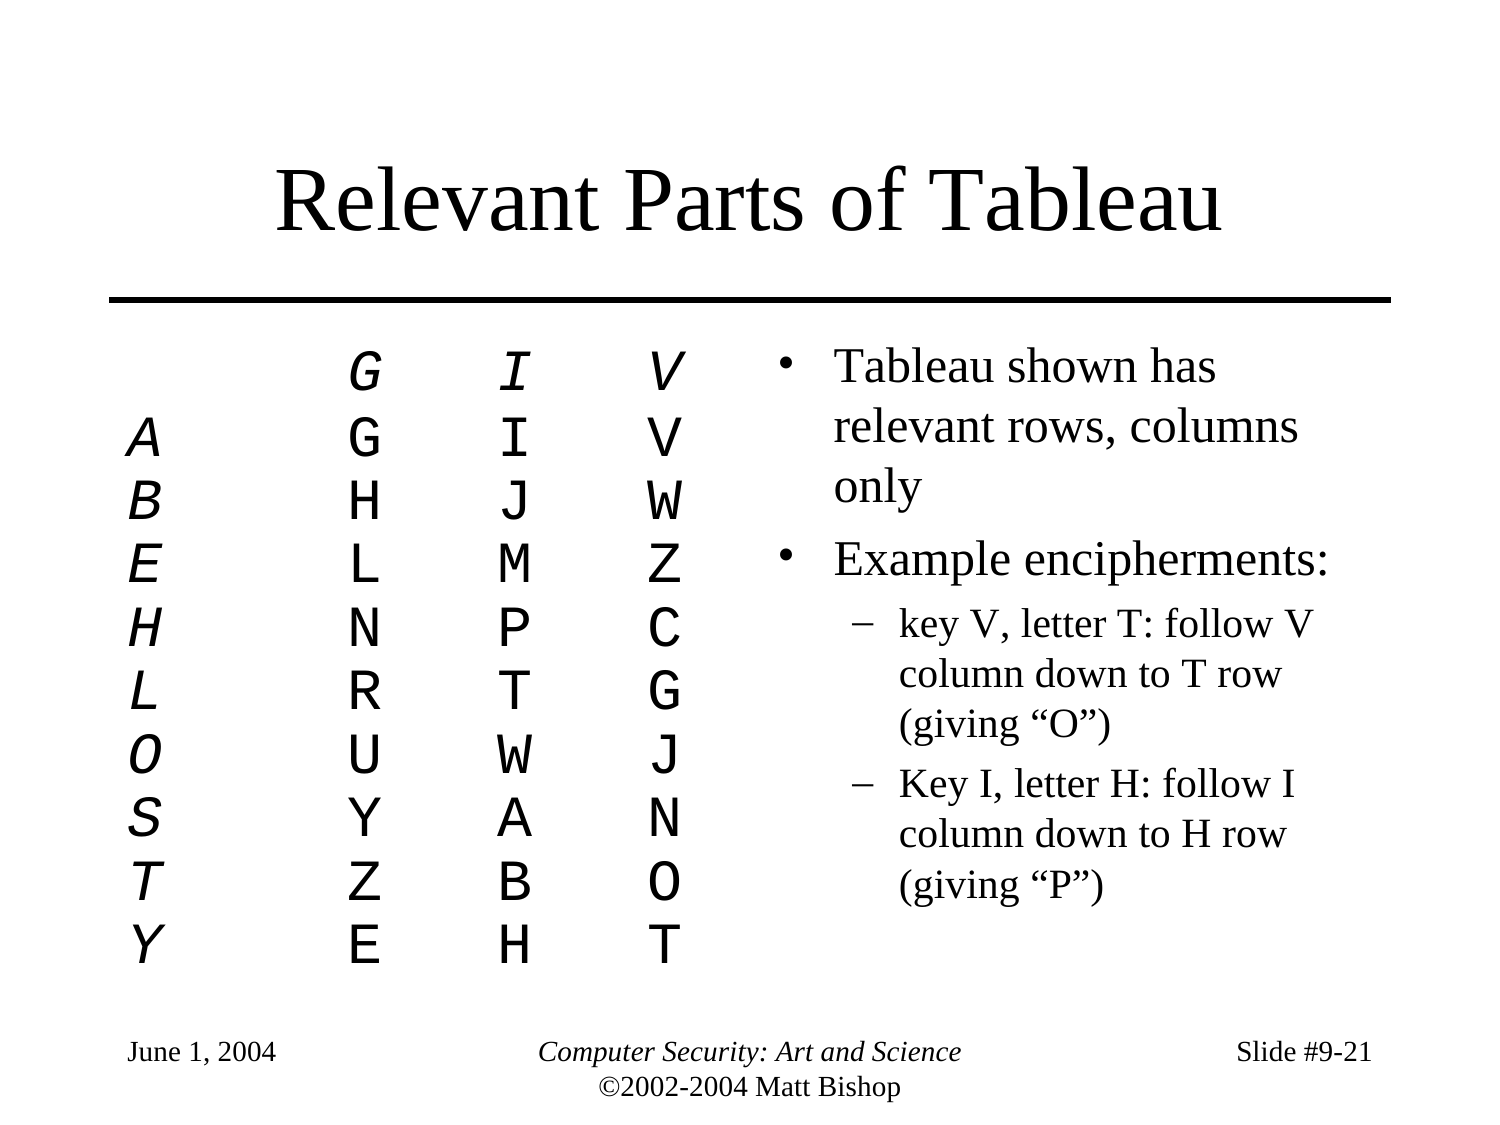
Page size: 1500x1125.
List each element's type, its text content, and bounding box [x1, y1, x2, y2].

list G I V A G I V B H J W E L M Z H N P C L R T G O U W J S Y A N T Z B O Y E H T [112, 324, 738, 1000]
title Relevant Parts of Tableau [112, 99, 1388, 288]
list Tableau shown has relevant rows, columns only Example encipherments: key V, letter T: follow V column down to T row (giving “O”) Key I, letter H: follow I column down to H row (giving “P”) [762, 324, 1388, 1000]
